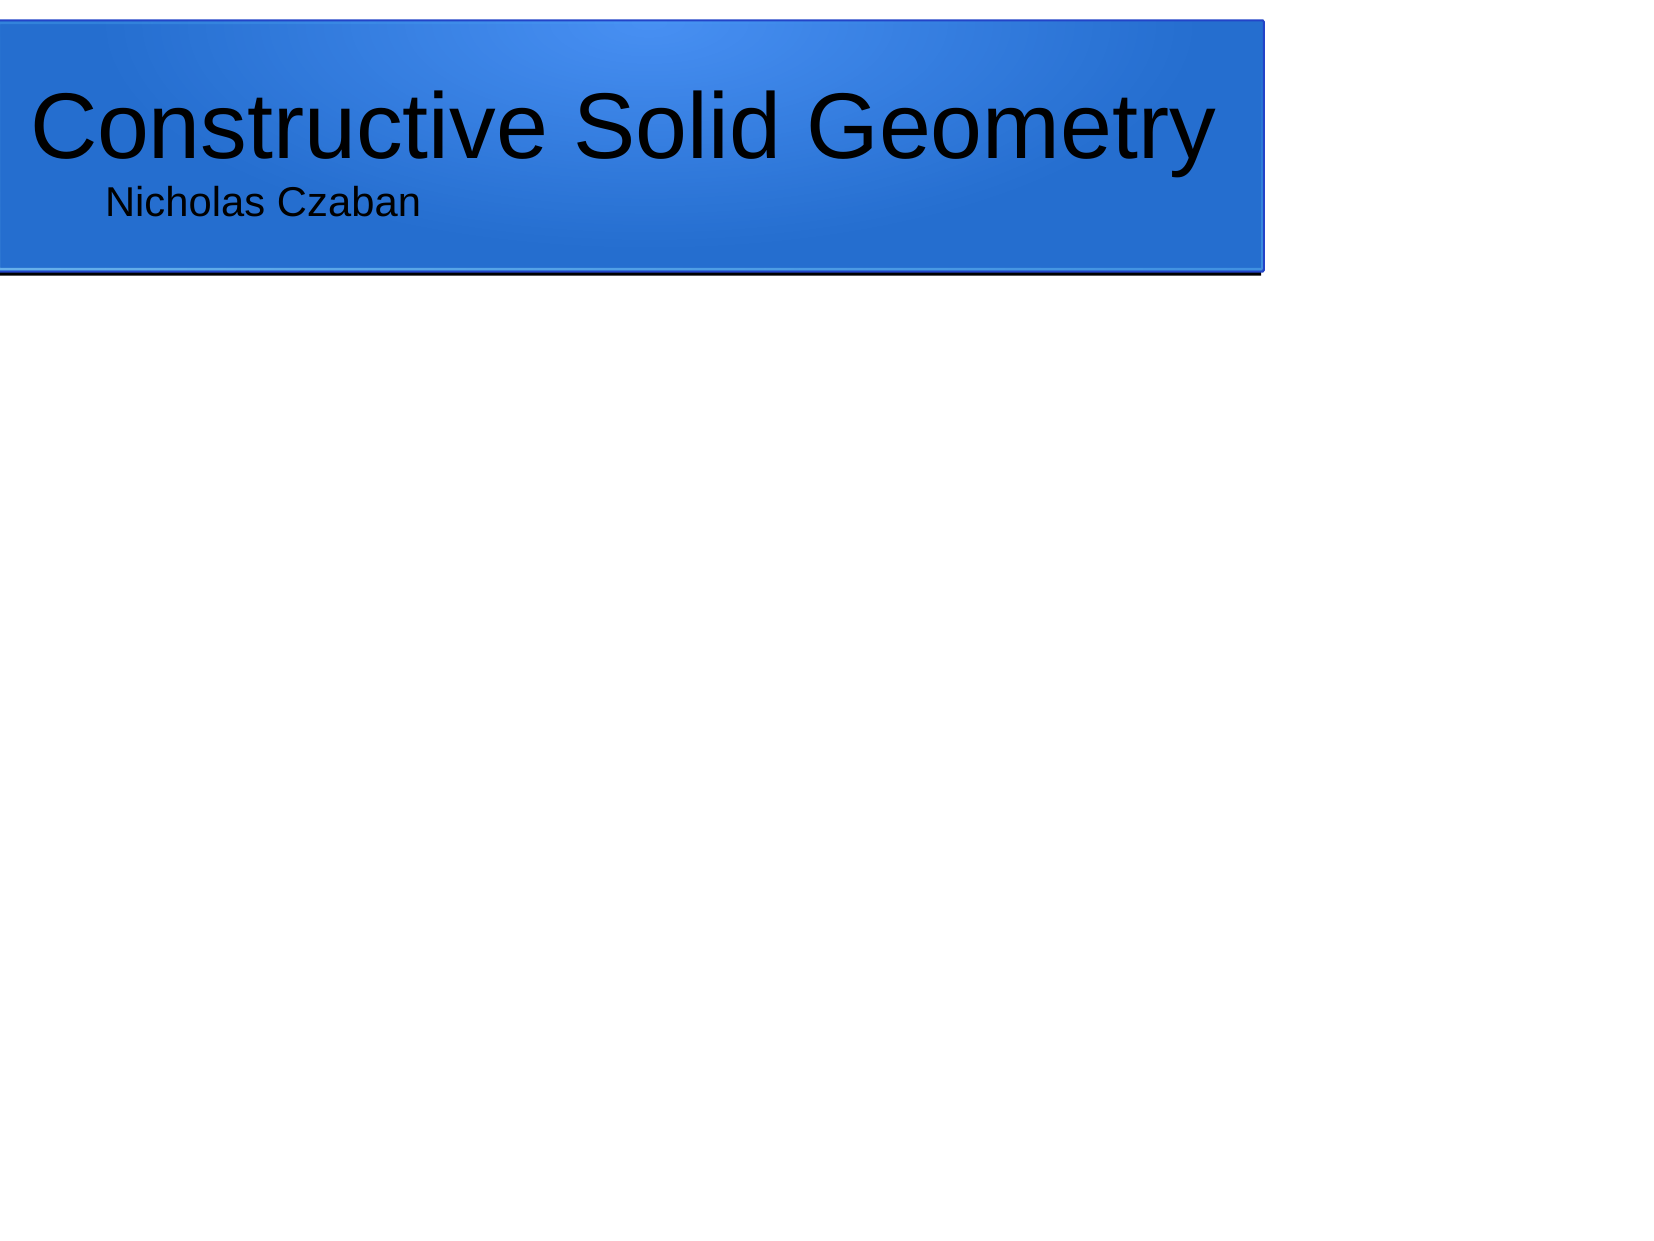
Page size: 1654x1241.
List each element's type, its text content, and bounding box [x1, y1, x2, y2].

title Constructive Solid Geometry Nicholas Czaban [0, 45, 1261, 254]
